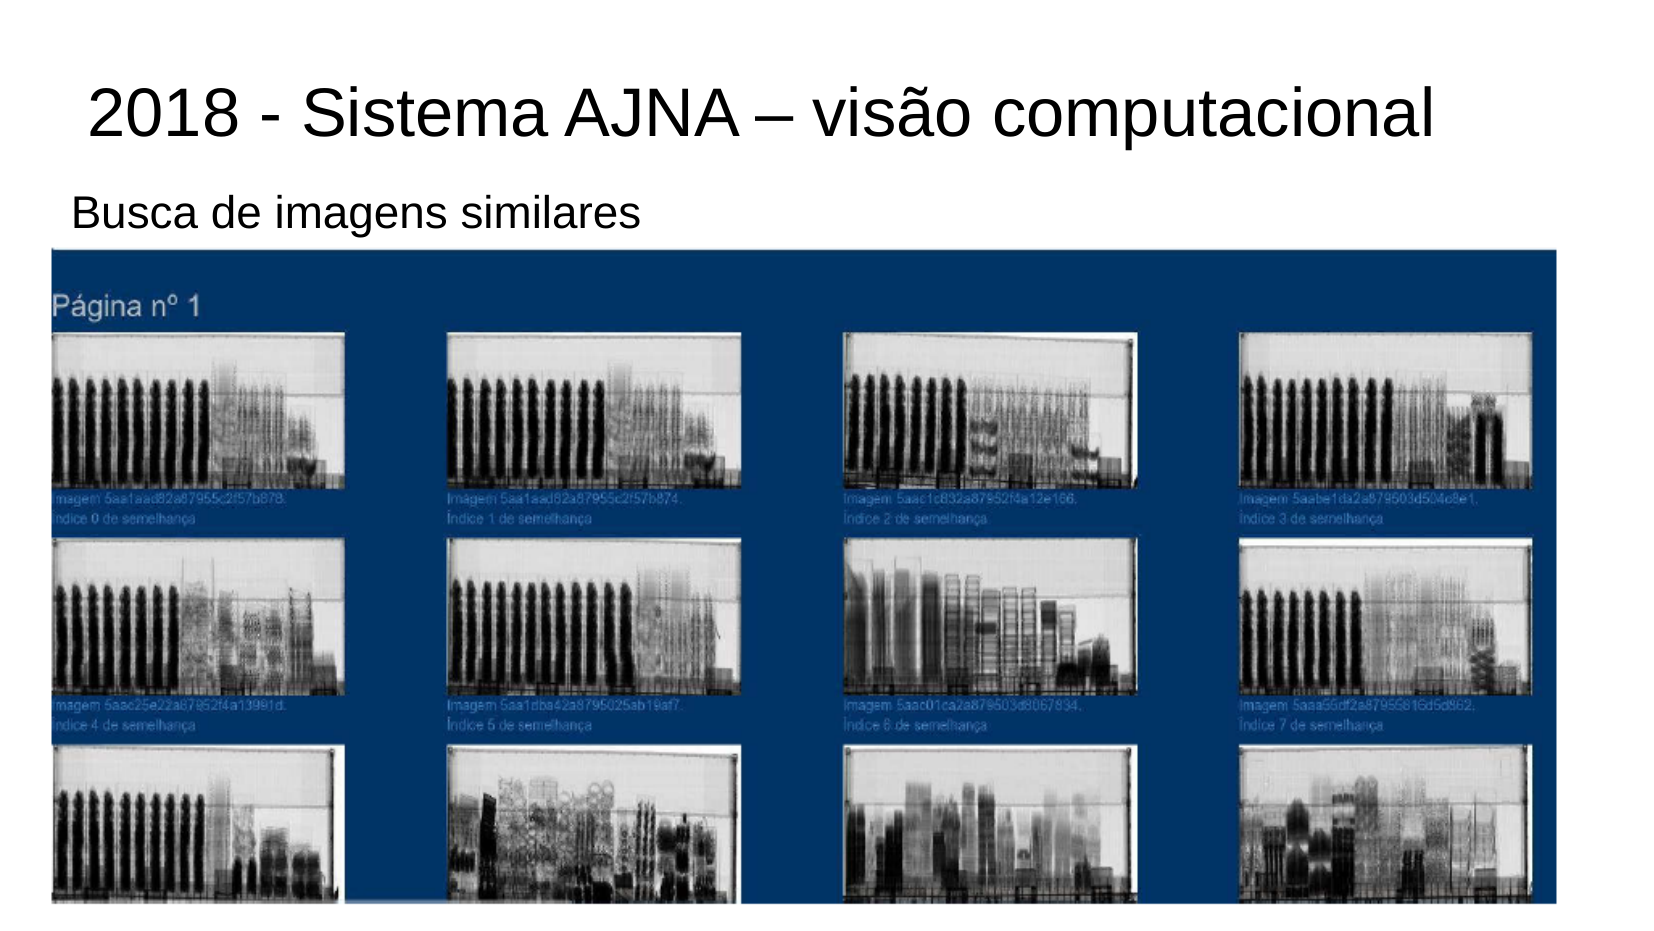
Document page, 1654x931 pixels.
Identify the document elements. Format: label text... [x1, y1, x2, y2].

picture [47, 247, 1560, 909]
subtitle Busca de imagens similares [70, 187, 1571, 249]
title 2018 - Sistema AJNA – visão computacional [82, 29, 1441, 187]
